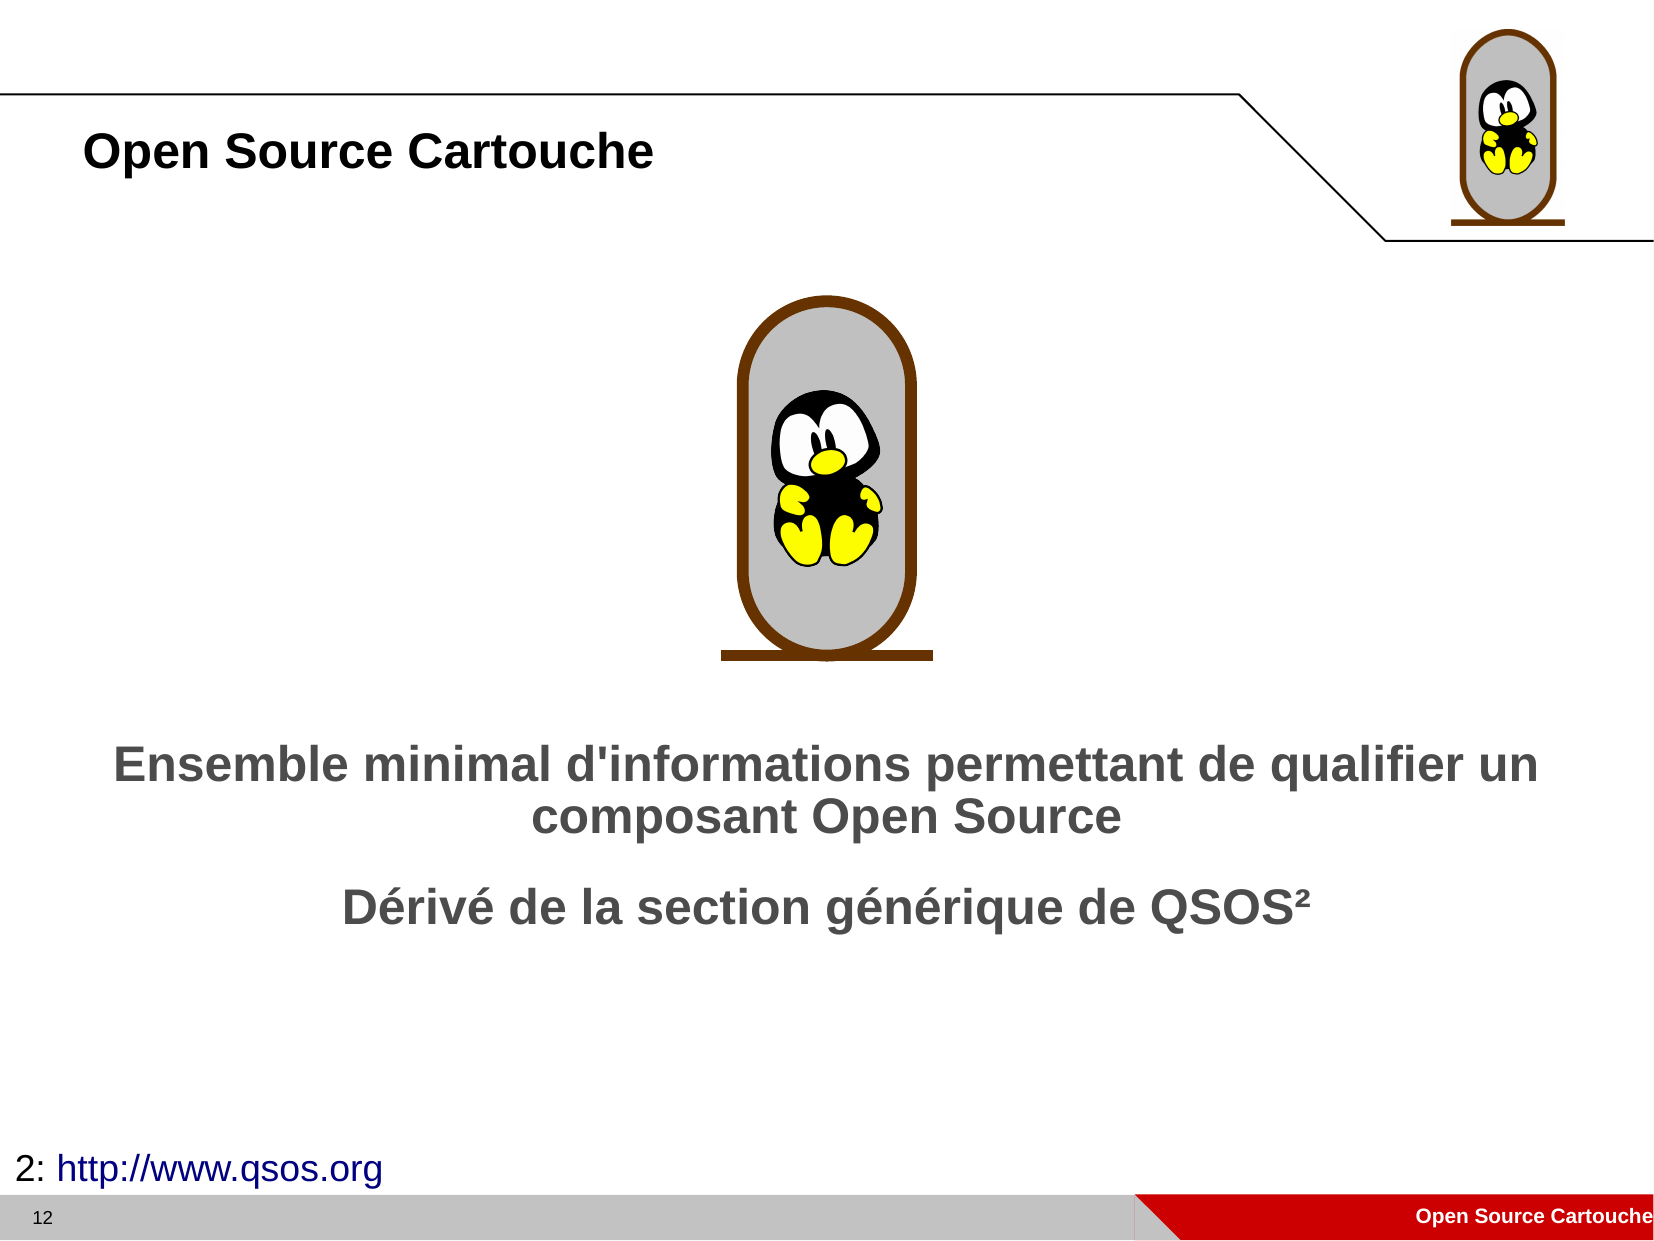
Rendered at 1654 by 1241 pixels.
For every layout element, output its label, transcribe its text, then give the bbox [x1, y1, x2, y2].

text_box Ensemble minimal d'informations permettant de qualifier un composant Open Source Dérivé de la section générique de QSOS² [82, 290, 1571, 1109]
picture [1451, 29, 1565, 49]
picture [771, 390, 883, 567]
title Open Source Cartouche [82, 49, 1571, 257]
text_box [742, 301, 911, 650]
text_box 2: http://www.qsos.org [0, 1139, 1359, 1197]
